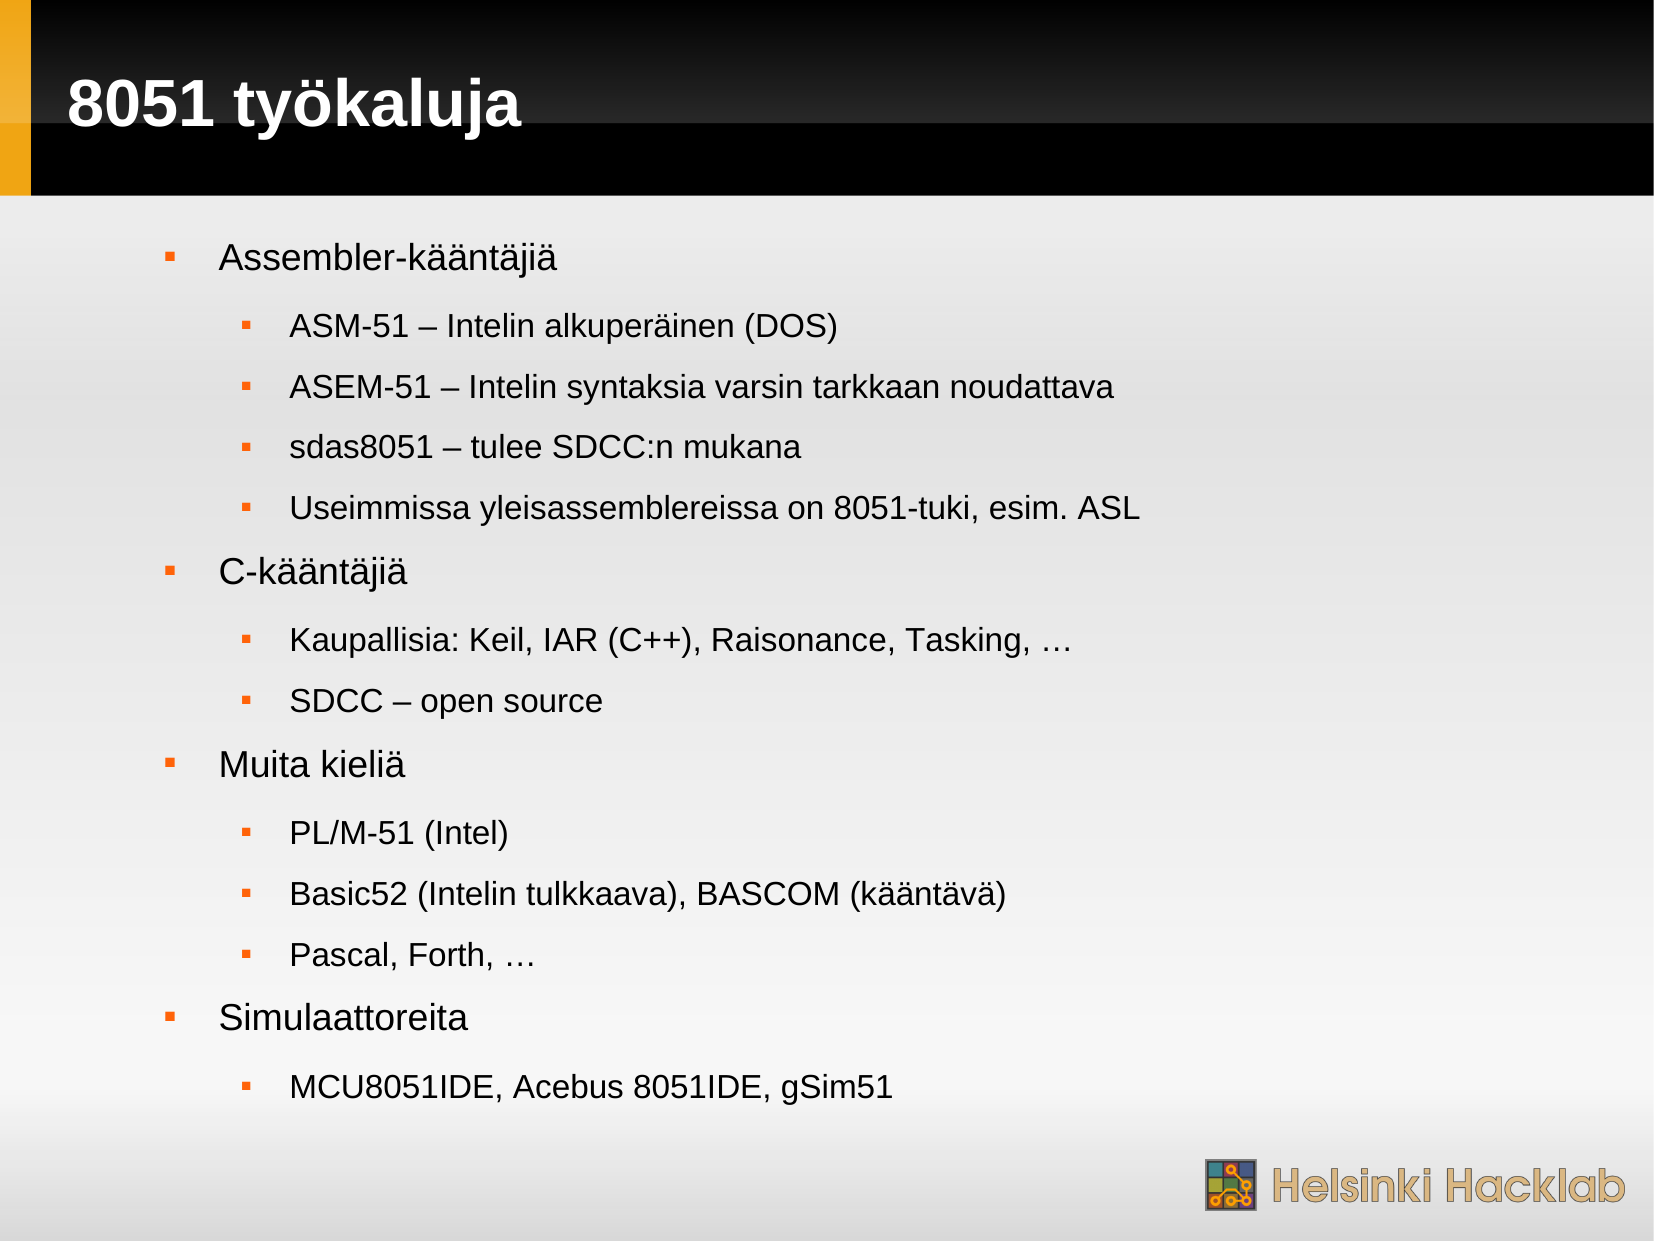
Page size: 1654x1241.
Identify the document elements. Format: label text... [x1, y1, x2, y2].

title 8051 työkaluja [67, 0, 1556, 208]
list Assembler-kääntäjiä ASM-51 – Intelin alkuperäinen (DOS) ASEM-51 – Intelin syntaksia varsin tarkkaan noudattava sdas8051 – tulee SDCC:n mukana Useimmissa yleisassemblereissa on 8051-tuki, esim. ASL C-kääntäjiä Kaupallisia: Keil, IAR (C++), Raisonance, Tasking, … SDCC – open source Muita kieliä PL/M-51 (Intel) Basic52 (Intelin tulkkaava), BASCOM (kääntävä) Pascal, Forth, … Simulaattoreita MCU8051IDE, Acebus 8051IDE, gSim51 [147, 236, 1536, 1211]
picture [0, 0, 1654, 1241]
